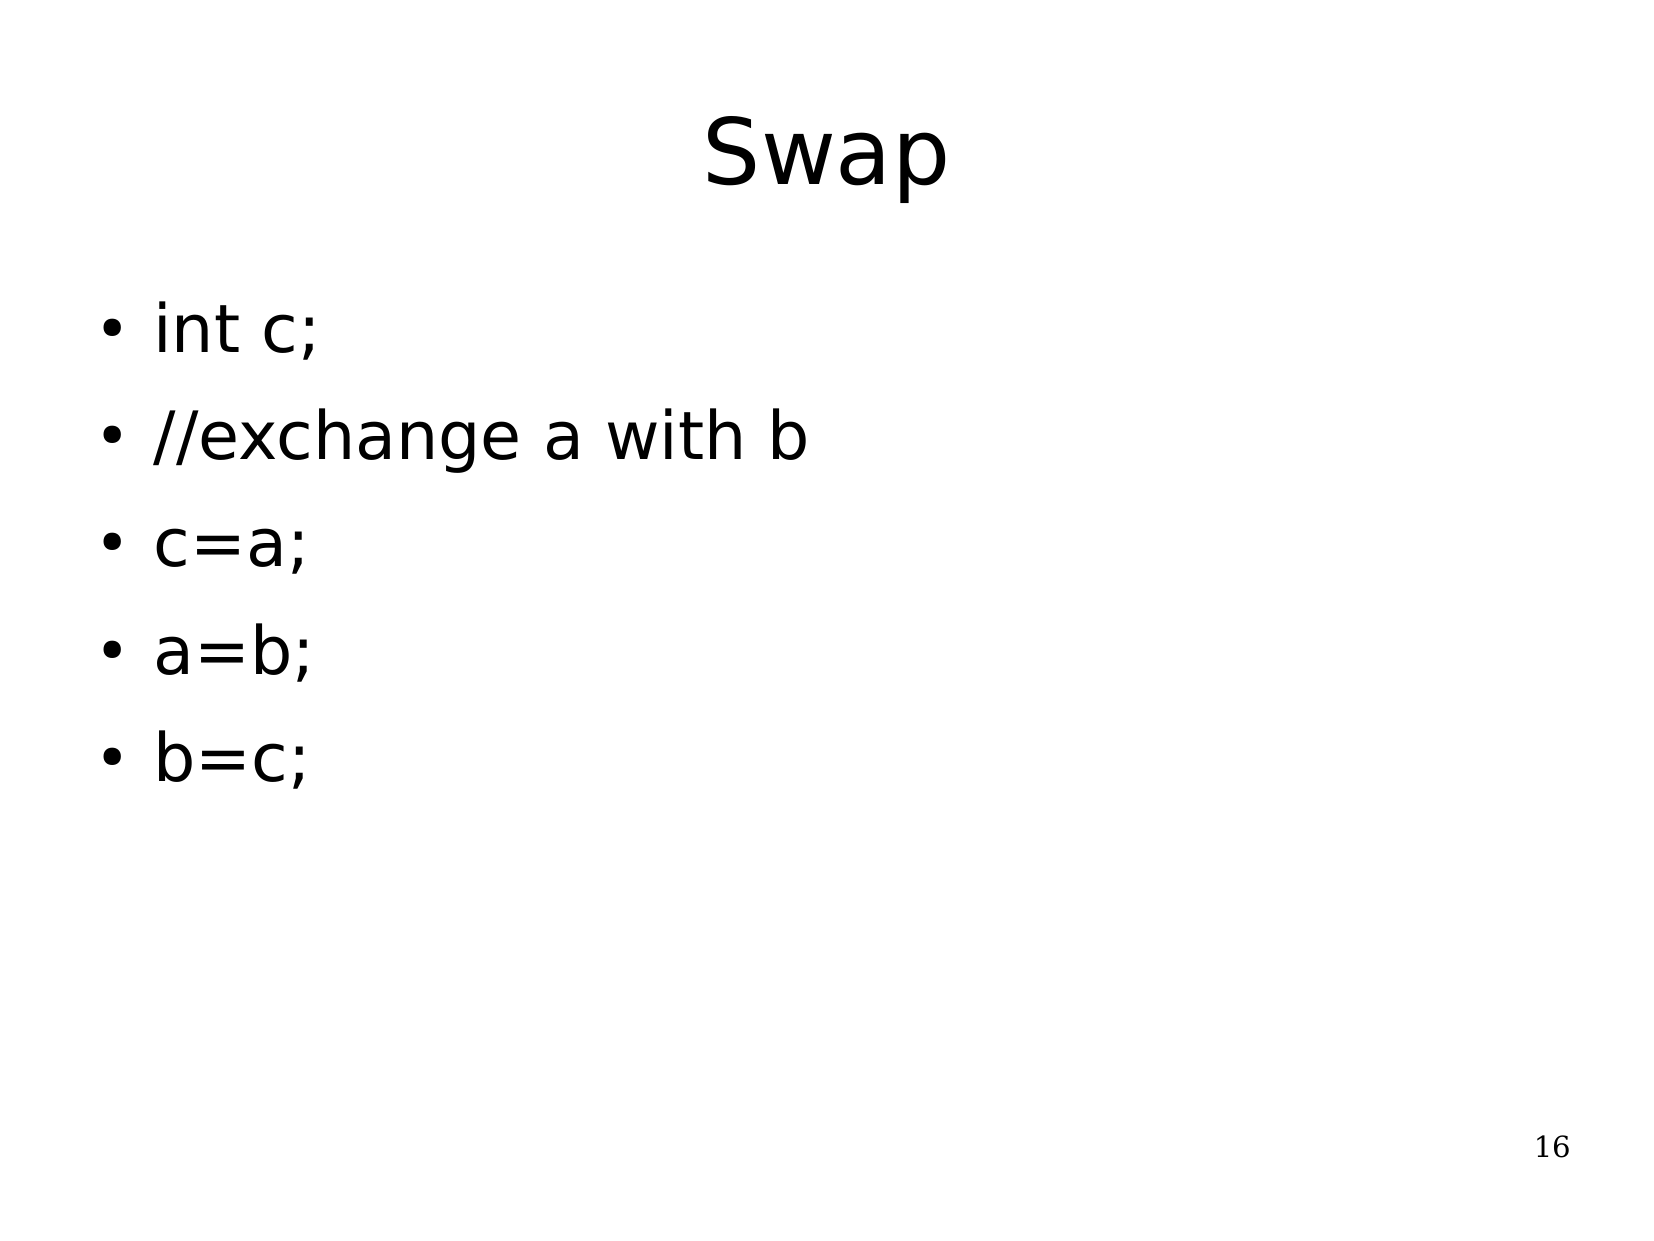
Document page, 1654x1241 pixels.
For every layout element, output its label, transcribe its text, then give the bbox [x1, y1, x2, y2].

title Swap [82, 49, 1571, 257]
list int c; //exchange a with b c=a; a=b; b=c; [82, 290, 1571, 1010]
